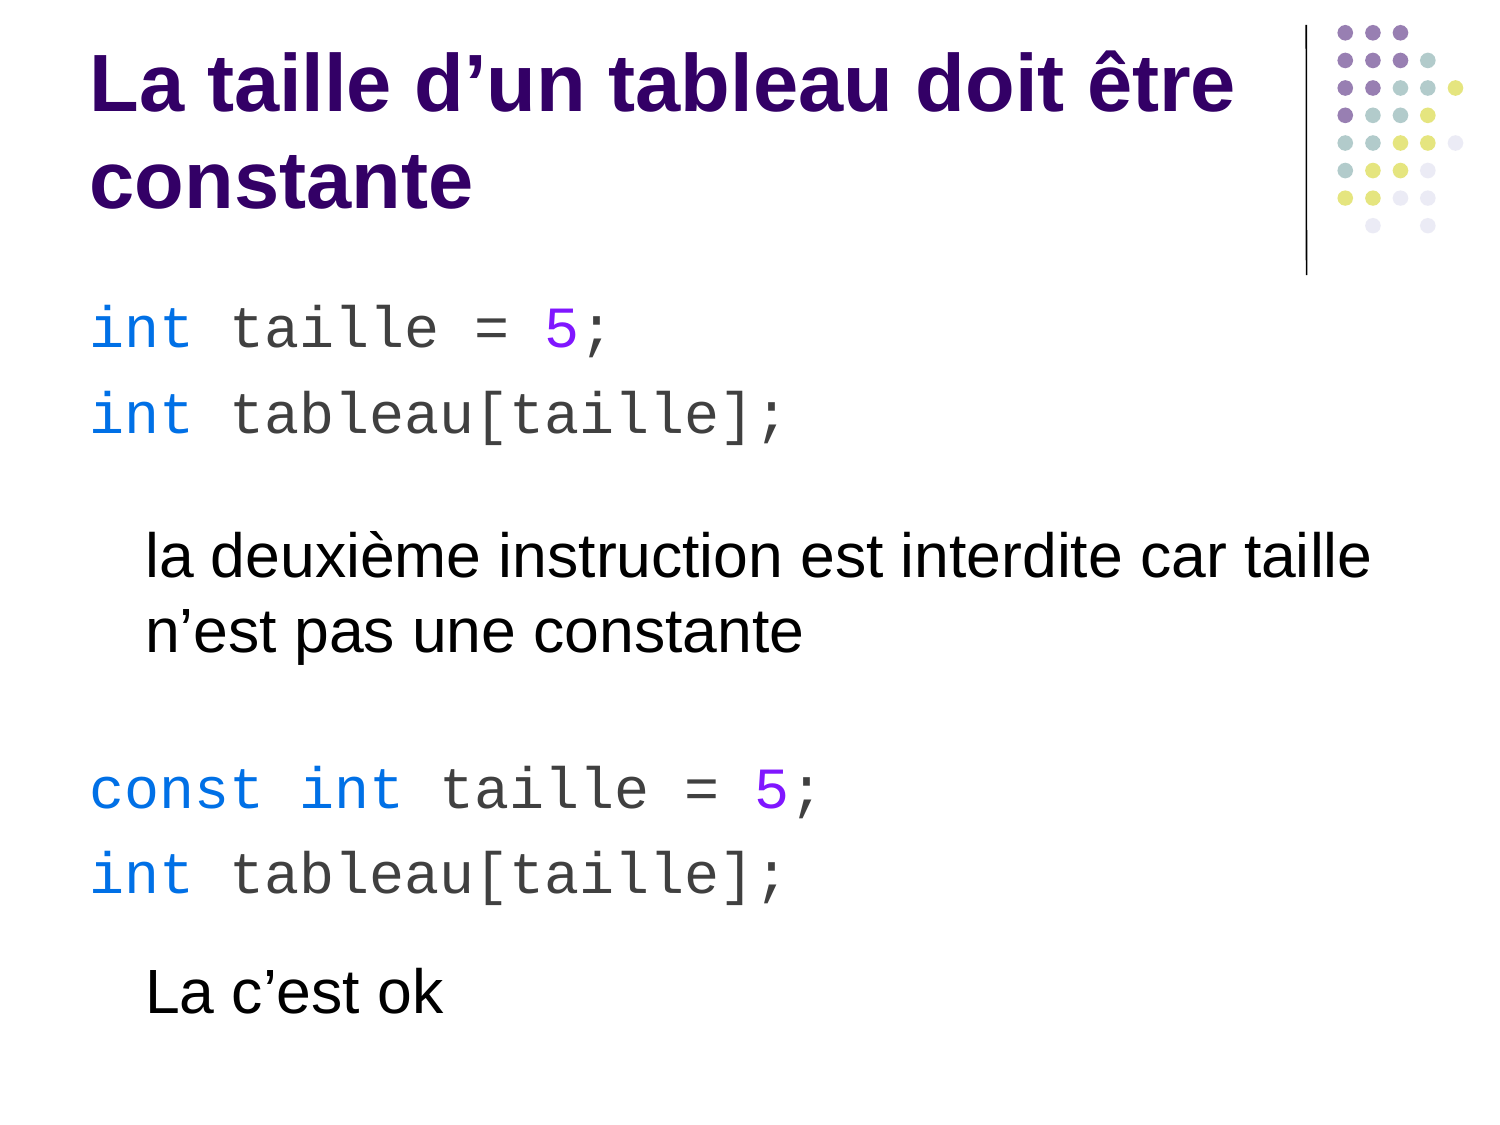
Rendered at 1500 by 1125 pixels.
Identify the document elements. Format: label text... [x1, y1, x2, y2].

list int taille = 5; int tableau[taille]; la deuxième instruction est interdite car taille n’est pas une constante const int taille = 5; int tableau[taille]; La c’est ok [75, 282, 1426, 1034]
title La taille d’un tableau doit être constante [74, 20, 1313, 233]
